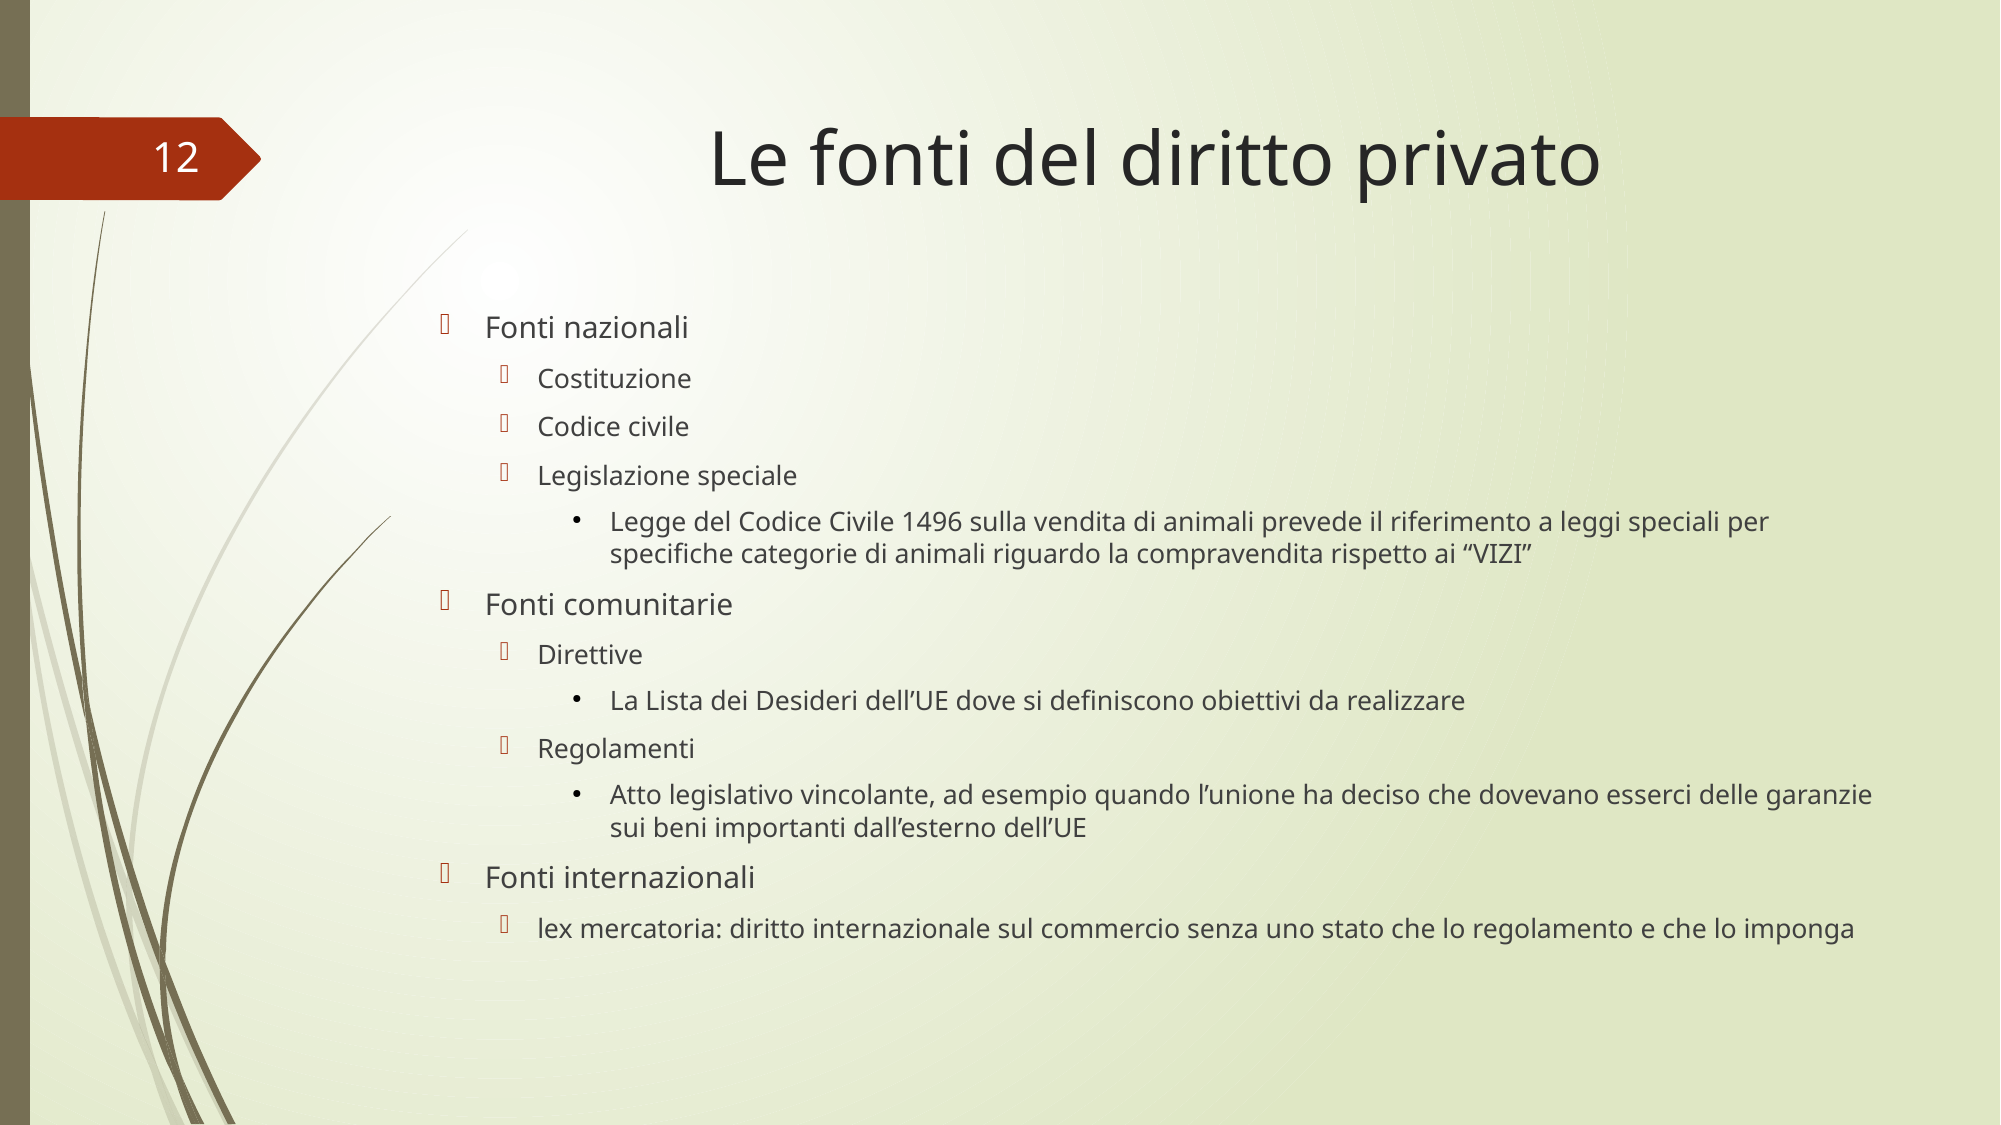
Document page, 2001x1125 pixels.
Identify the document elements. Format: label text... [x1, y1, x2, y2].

slide_number <numero> [87, 129, 216, 190]
list Fonti nazionali Costituzione Codice civile Legislazione speciale Legge del Codice Civile 1496 sulla vendita di animali prevede il riferimento a leggi speciali per specifiche categorie di animali riguardo la compravendita rispetto ai “VIZI” Fonti comunitarie Direttive La Lista dei Desideri dell’UE dove si definiscono obiettivi da realizzare Regolamenti Atto legislativo vincolante, ad esempio quando l’unione ha deciso che dovevano esserci delle garanzie sui beni importanti dall’esterno dell’UE Fonti internazionali lex mercatoria: diritto internazionale sul commercio senza uno stato che lo regolamento e che lo imponga [424, 301, 1888, 970]
title Le fonti del diritto privato [425, 102, 1888, 301]
